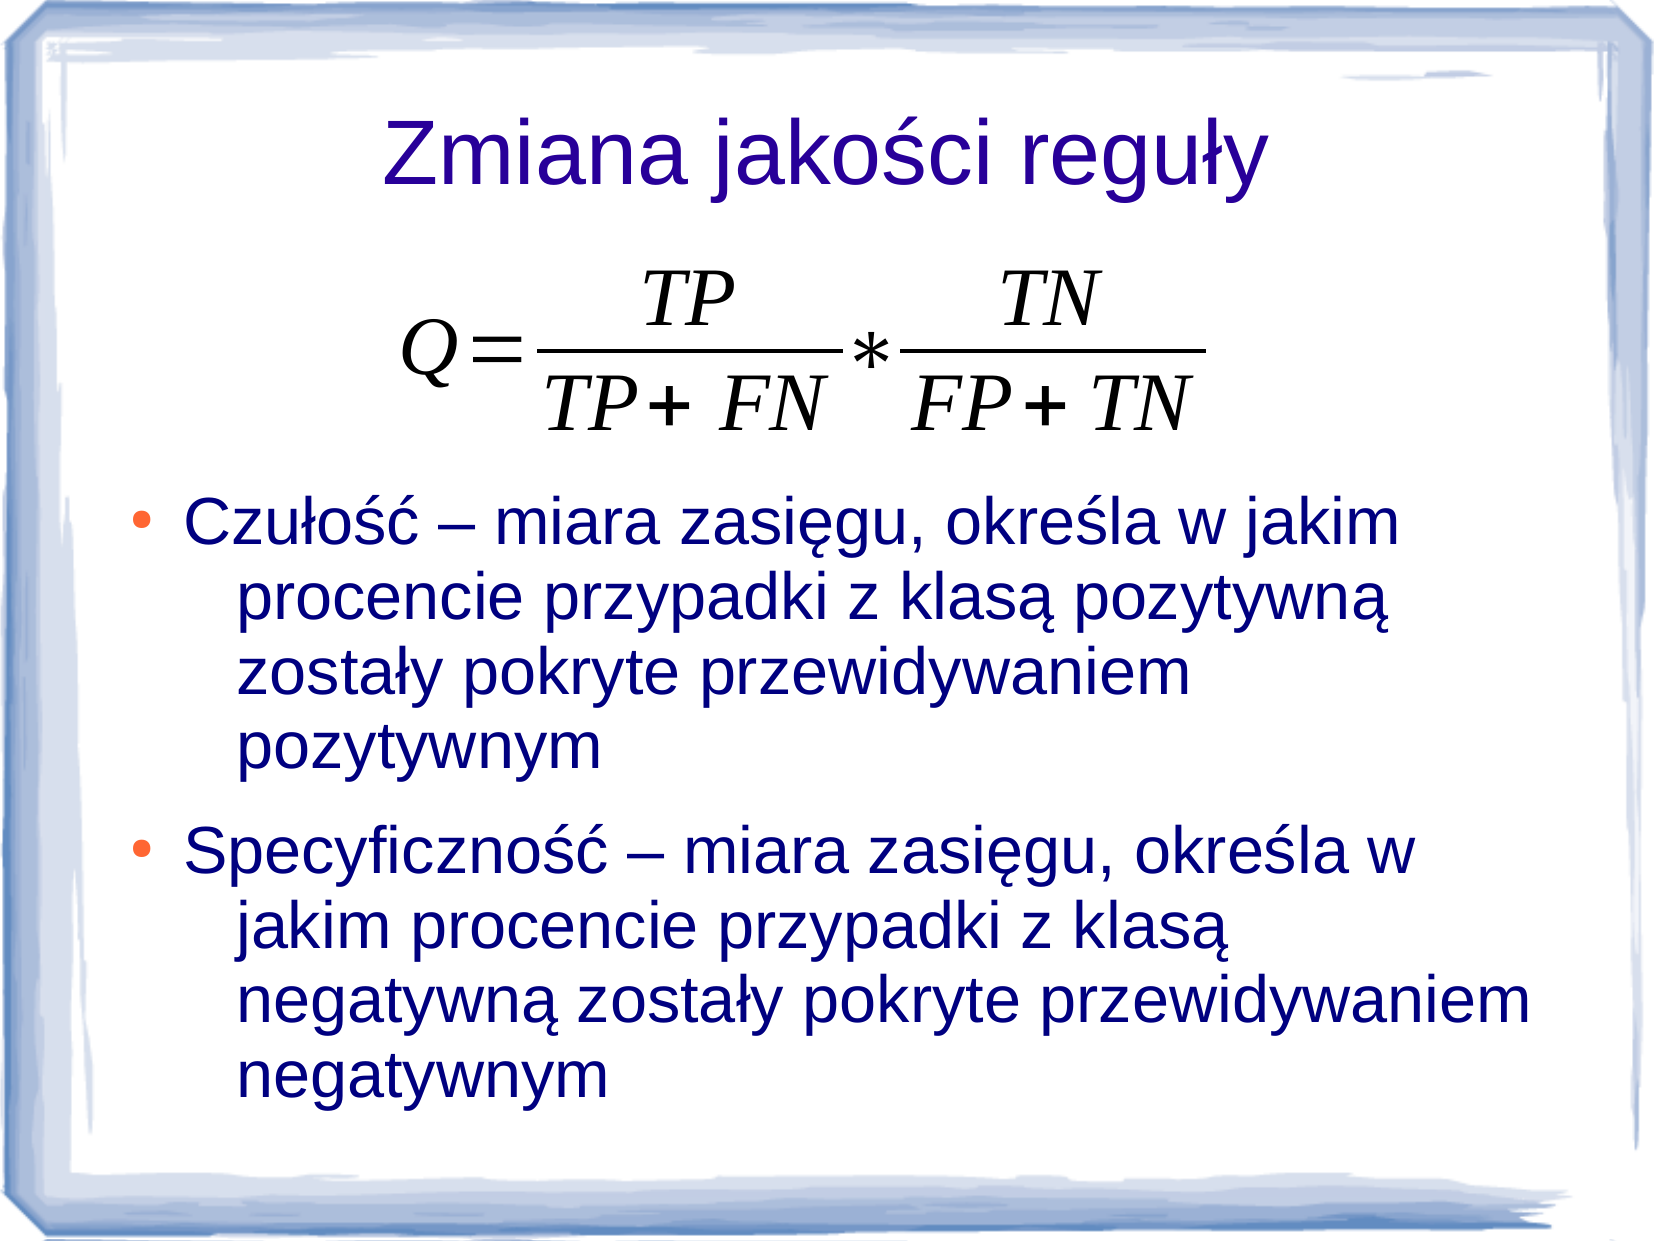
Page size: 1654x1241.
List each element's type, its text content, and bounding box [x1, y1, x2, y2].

list Czułość – miara zasięgu, określa w jakim procencie przypadki z klasą pozytywną zostały pokryte przewidywaniem pozytywnym Specyficzność – miara zasięgu, określa w jakim procencie przypadki z klasą negatywną zostały pokryte przewidywaniem negatywnym [94, 484, 1548, 1164]
picture [0, 0, 1654, 1241]
title Zmiana jakości reguły [82, 49, 1571, 257]
chart [392, 252, 1217, 449]
